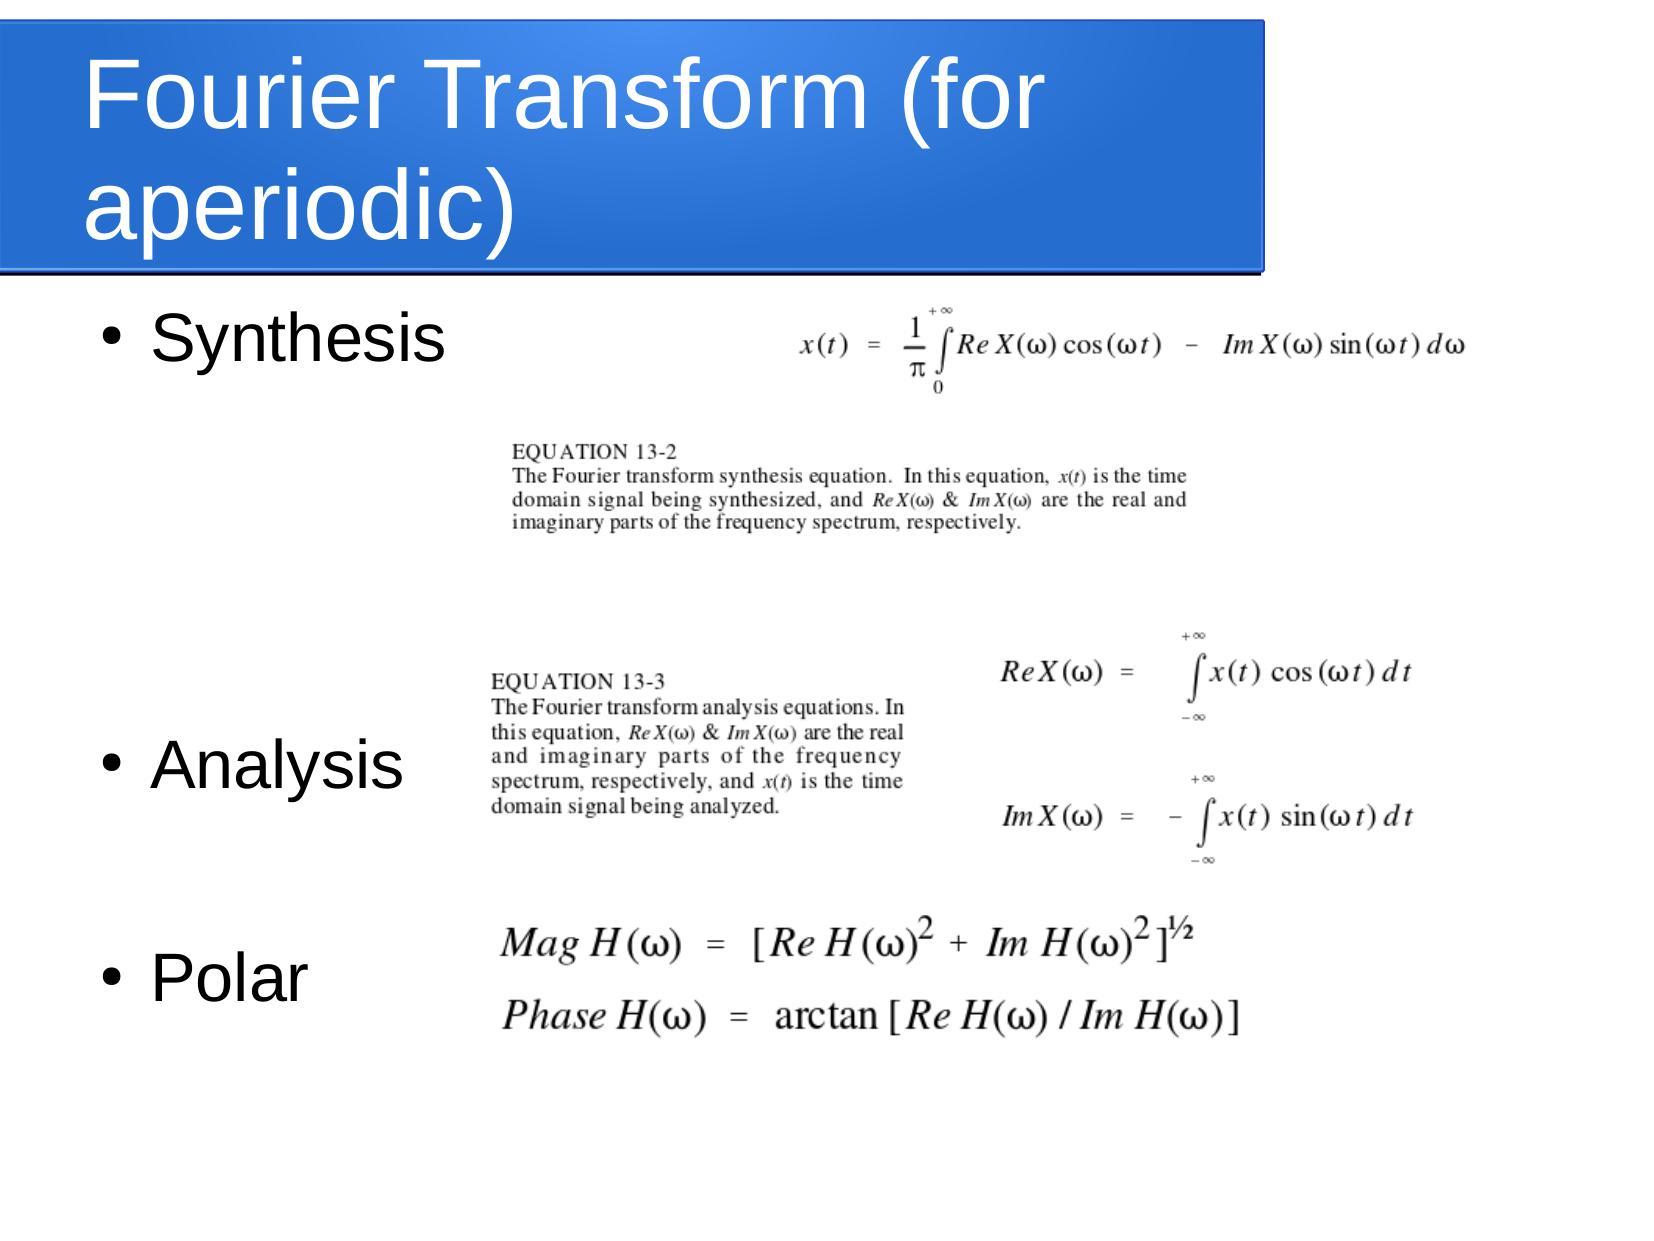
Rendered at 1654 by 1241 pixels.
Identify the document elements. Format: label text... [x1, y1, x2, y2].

picture [480, 284, 1501, 569]
picture [496, 989, 1246, 1042]
list Synthesis Analysis Polar [82, 299, 1571, 1019]
title Fourier Transform (for aperiodic) [82, 39, 1235, 261]
picture [465, 614, 1462, 976]
